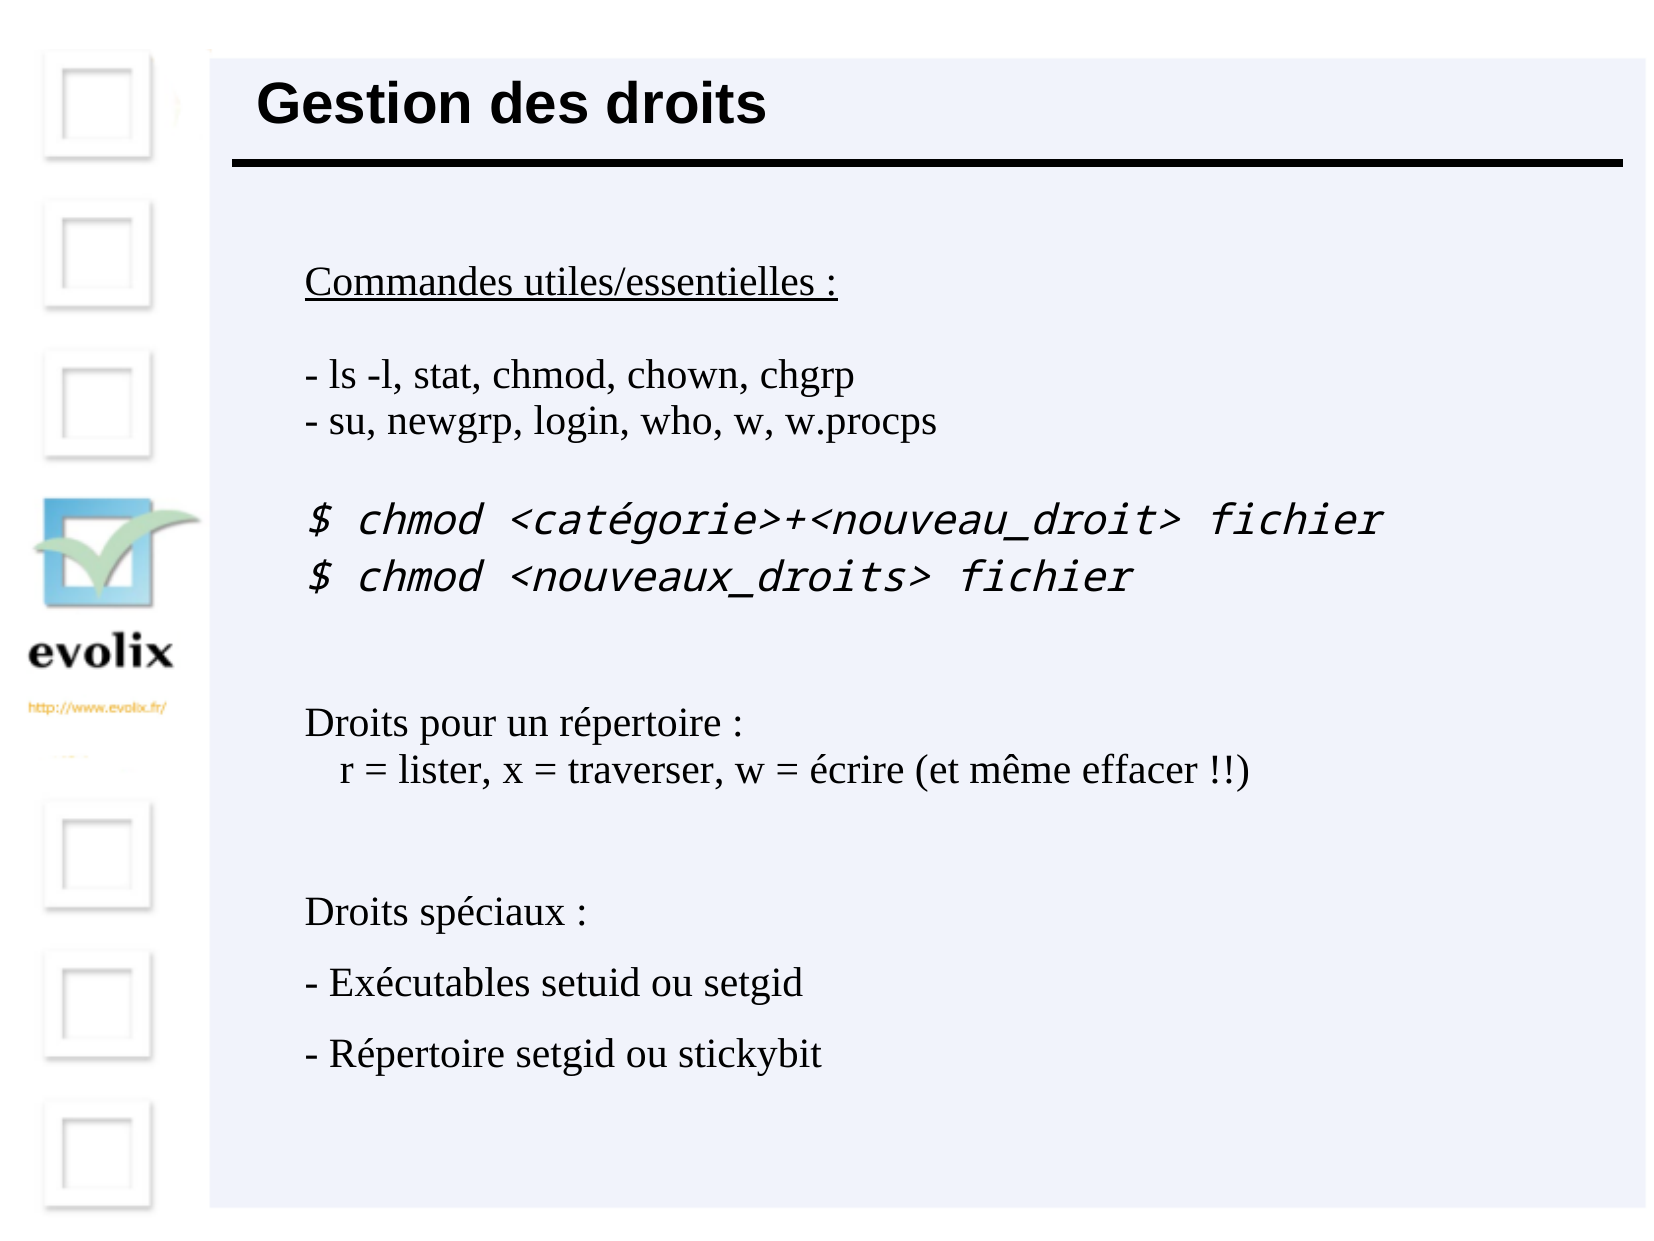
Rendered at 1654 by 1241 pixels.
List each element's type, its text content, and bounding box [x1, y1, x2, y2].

picture [0, 49, 1654, 1218]
subtitle Commandes utiles/essentielles : - ls -l, stat, chmod, chown, chgrp - su, newgrp, login, who, w, w.procps $ chmod <catégorie>+<nouveau_droit> fichier $ chmod <nouveaux_droits> fichier Droits pour un répertoire : r = lister, x = traverser, w = écrire (et même effacer !!) Droits spéciaux : - Exécutables setuid ou setgid - Répertoire setgid ou stickybit [269, 174, 1654, 1097]
text_box Gestion des droits [241, 63, 1170, 144]
